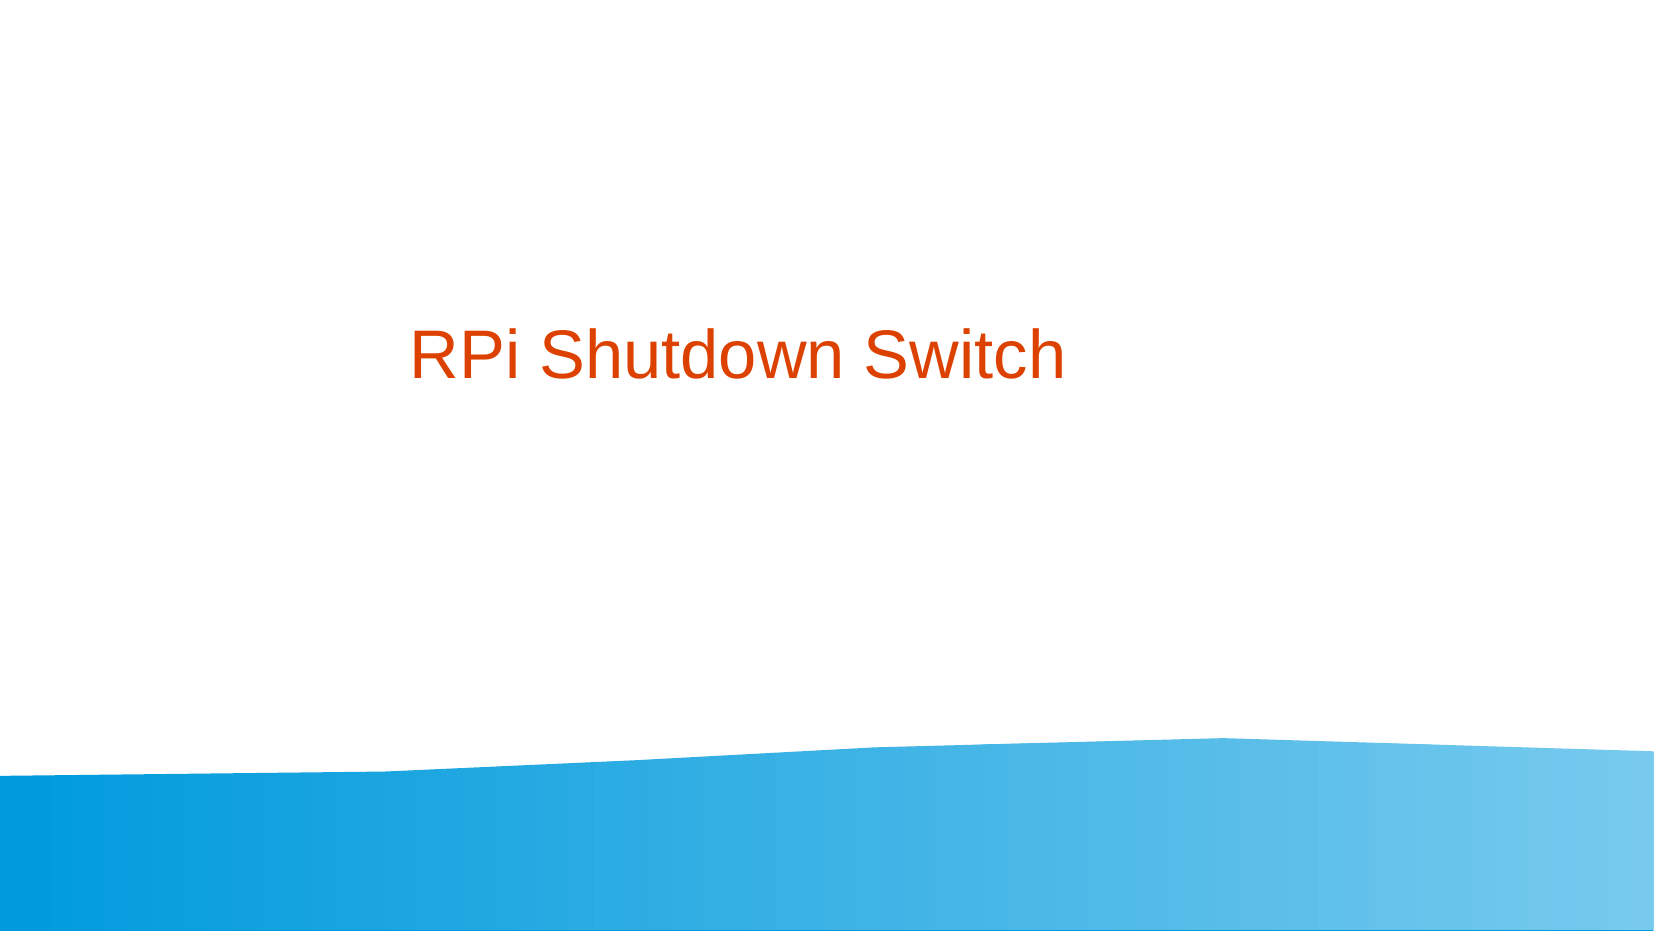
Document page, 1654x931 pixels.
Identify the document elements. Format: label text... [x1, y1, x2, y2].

title RPi Shutdown Switch [0, 265, 1477, 443]
